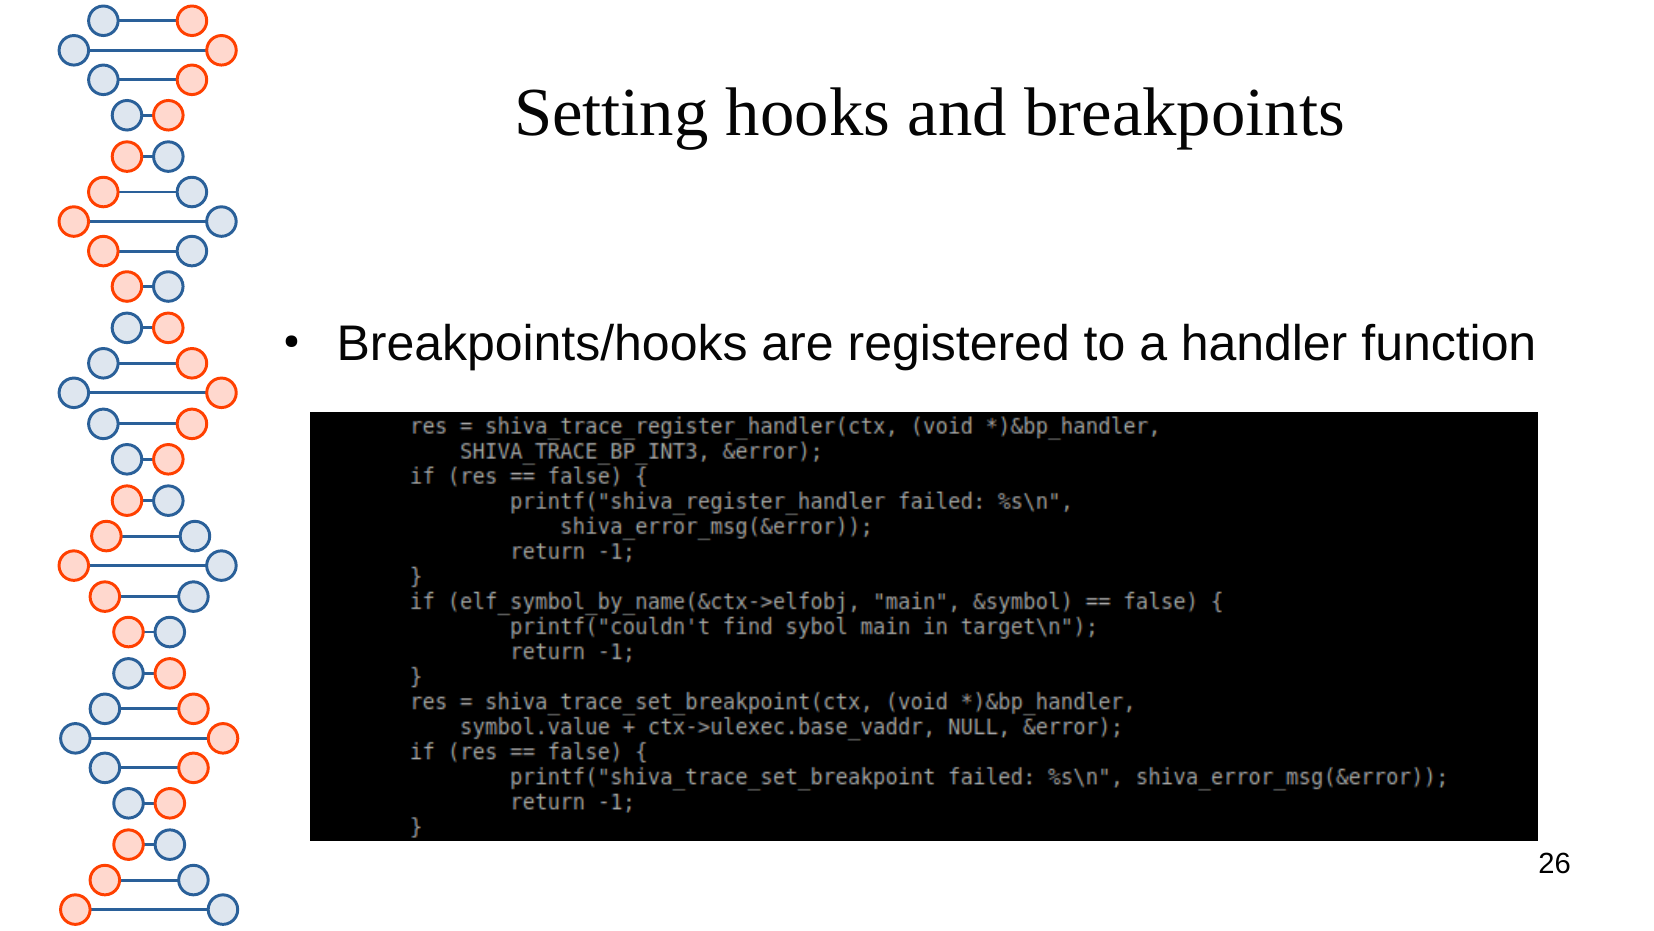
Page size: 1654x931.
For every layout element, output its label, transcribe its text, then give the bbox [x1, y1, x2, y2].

list Breakpoints/hooks are registered to a handler function [265, 224, 1595, 764]
picture [310, 412, 1538, 841]
title Setting hooks and breakpoints [265, 35, 1595, 189]
